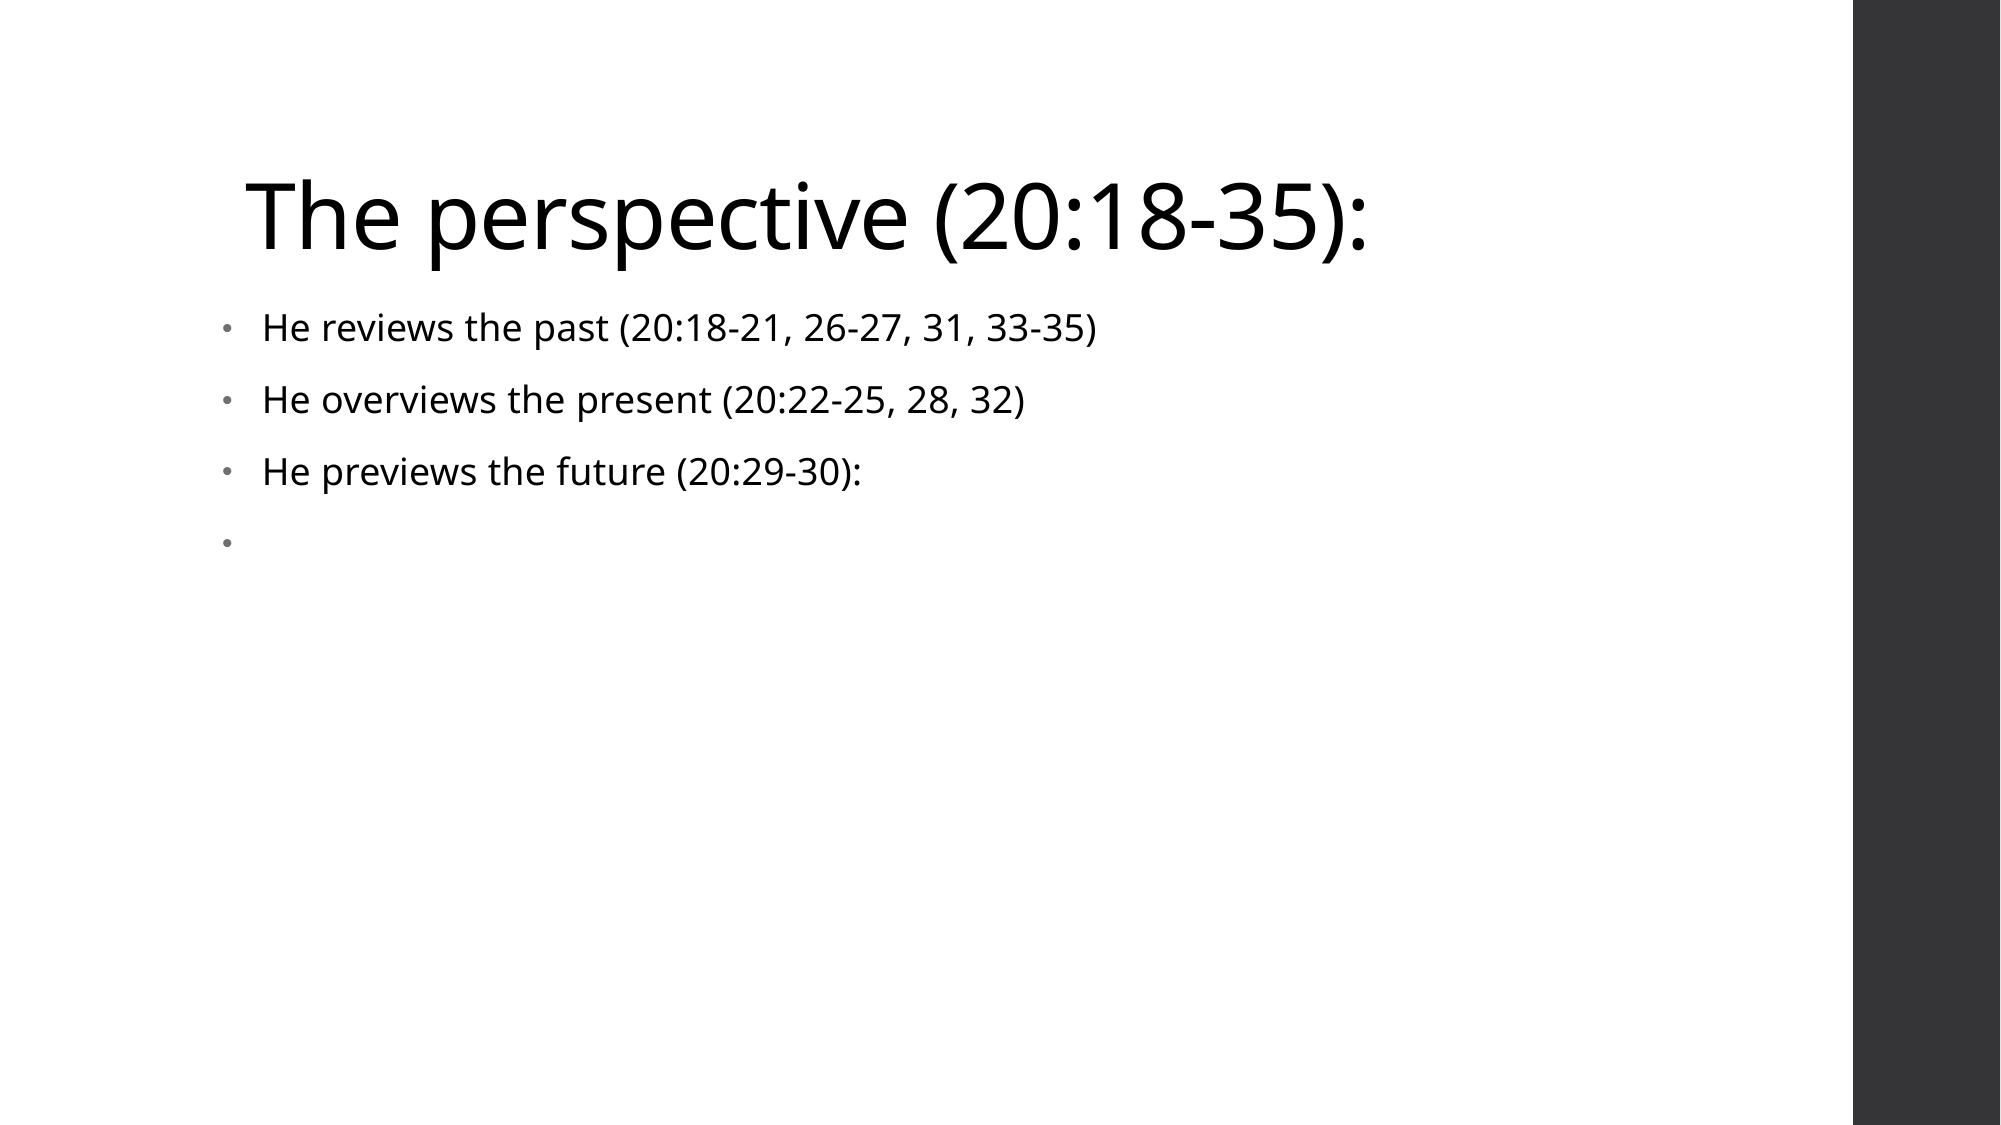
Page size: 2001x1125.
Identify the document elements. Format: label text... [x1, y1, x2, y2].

title The perspective (20:18-35): [206, 60, 1797, 278]
list He reviews the past (20:18-21, 26-27, 31, 33-35) He overviews the present (20:22-25, 28, 32) He previews the future (20:29-30): [206, 299, 1617, 1014]
